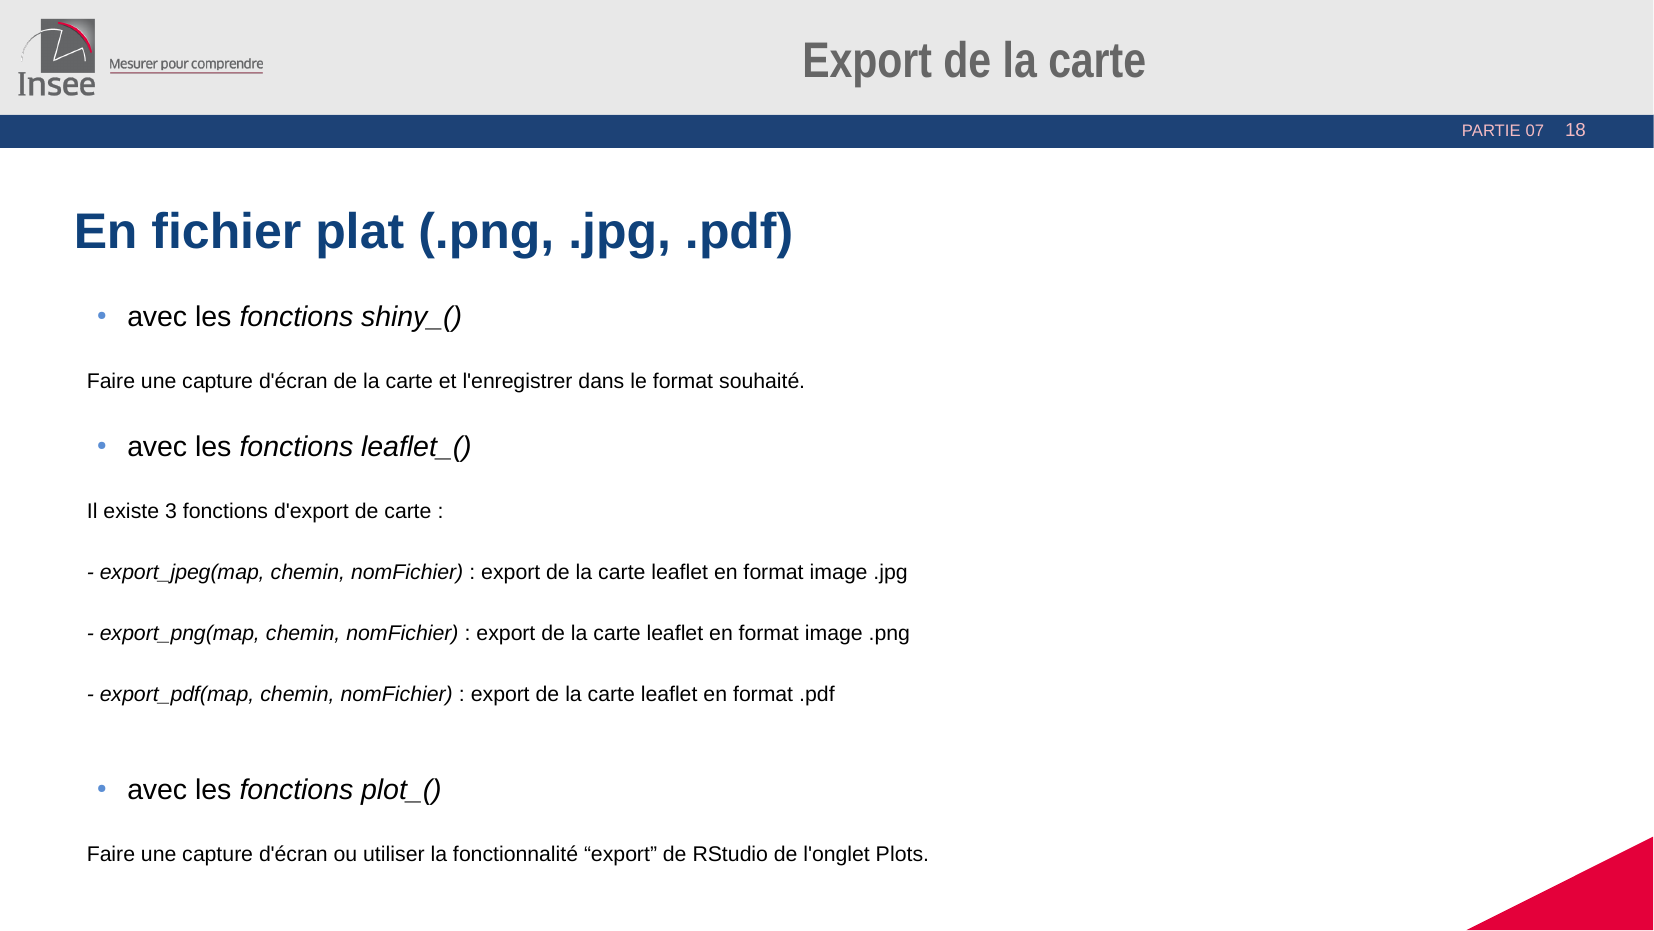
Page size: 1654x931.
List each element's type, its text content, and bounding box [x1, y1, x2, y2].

text_box En fichier plat (.png, .jpg, .pdf) [59, 196, 1607, 272]
title Export de la carte [295, 0, 1654, 119]
list avec les fonctions shiny_() Faire une capture d'écran de la carte et l'enregistrer dans le format souhaité. avec les fonctions leaflet_() Il existe 3 fonctions d'export de carte : - export_jpeg(map, chemin, nomFichier) : export de la carte leaflet en format image .jpg - export_png(map, chemin, nomFichier) : export de la carte leaflet en format image .png - export_pdf(map, chemin, nomFichier) : export de la carte leaflet en format .pdf avec les fonctions plot_() Faire une capture d'écran ou utiliser la fonctionnalité “export” de RStudio de l'onglet Plots. [76, 272, 1560, 875]
picture [14, 0, 263, 99]
text_box PARTIE 07 [1311, 114, 1560, 148]
